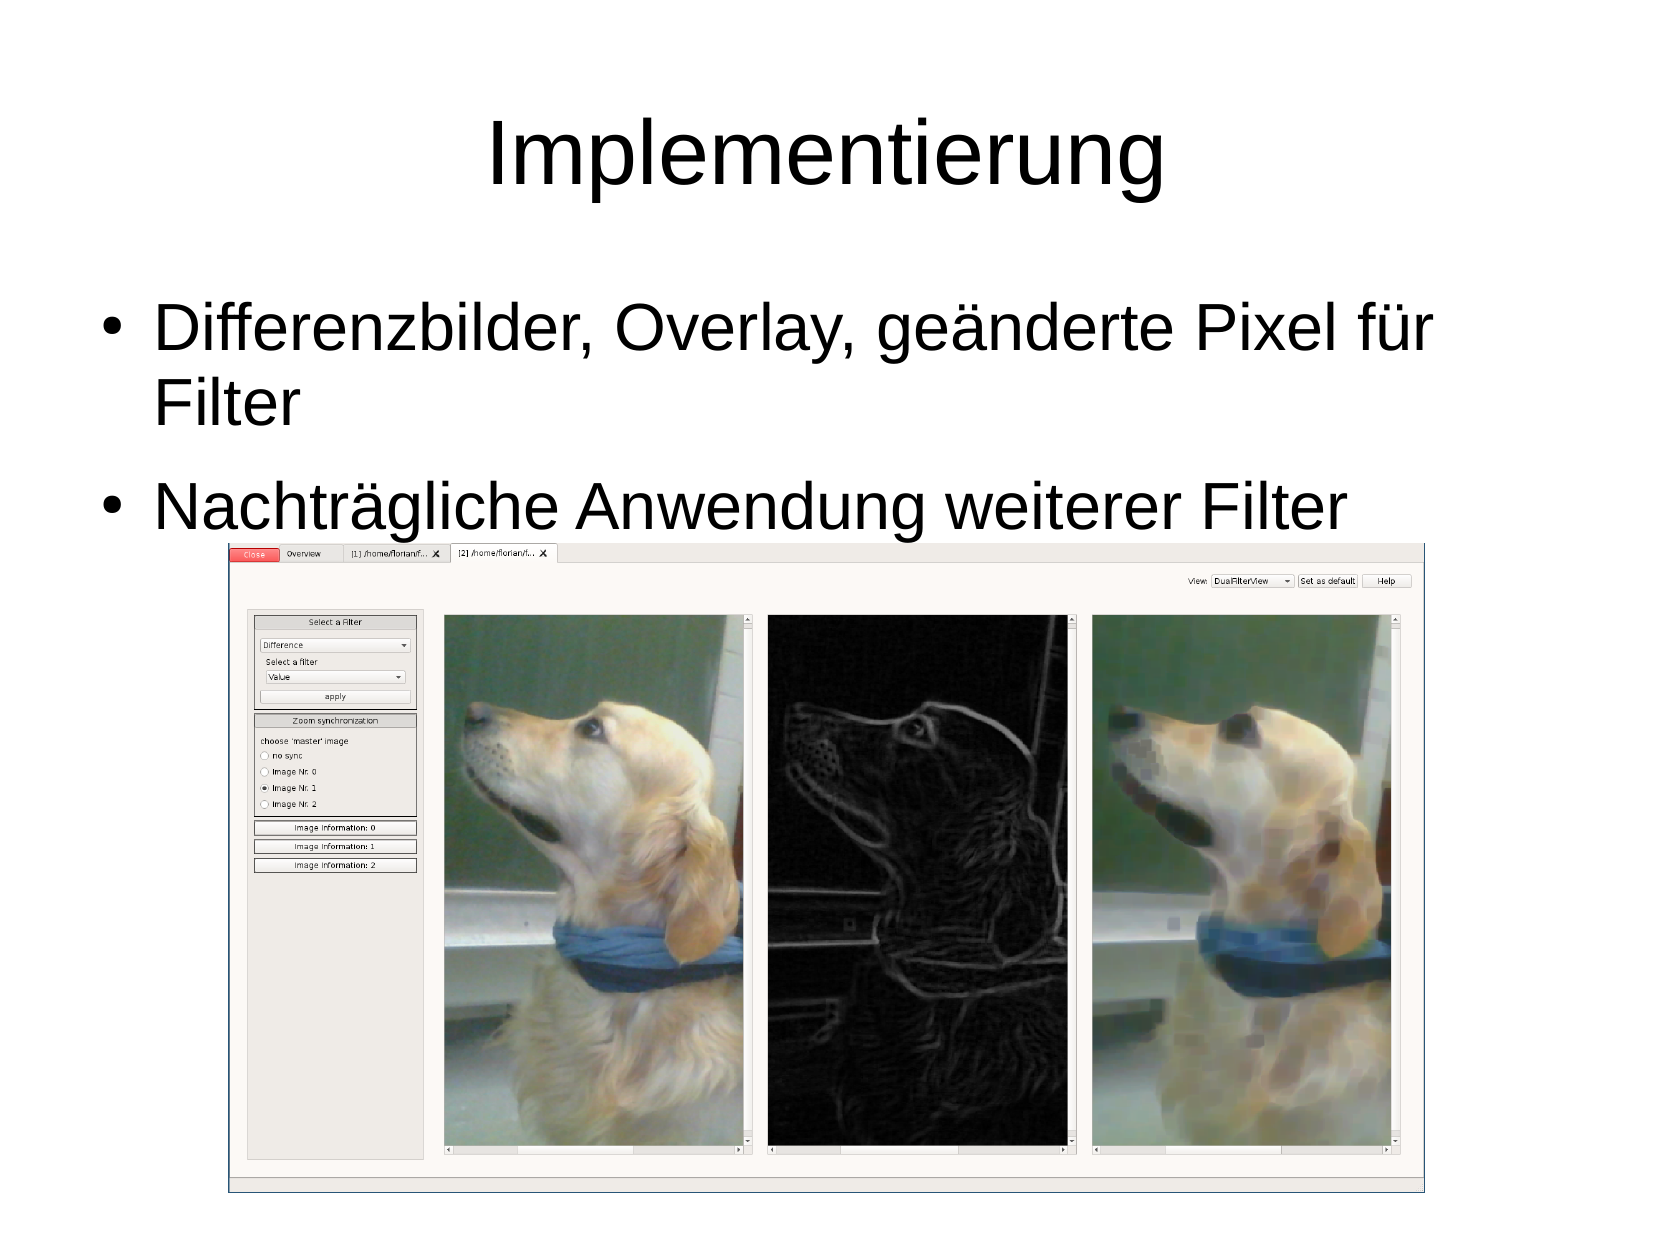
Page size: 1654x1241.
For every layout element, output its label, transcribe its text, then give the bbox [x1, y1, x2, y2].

title Implementierung [82, 49, 1571, 257]
list Differenzbilder, Overlay, geänderte Pixel für Filter Nachträgliche Anwendung weiterer Filter [82, 290, 1571, 634]
picture [228, 543, 1425, 1193]
